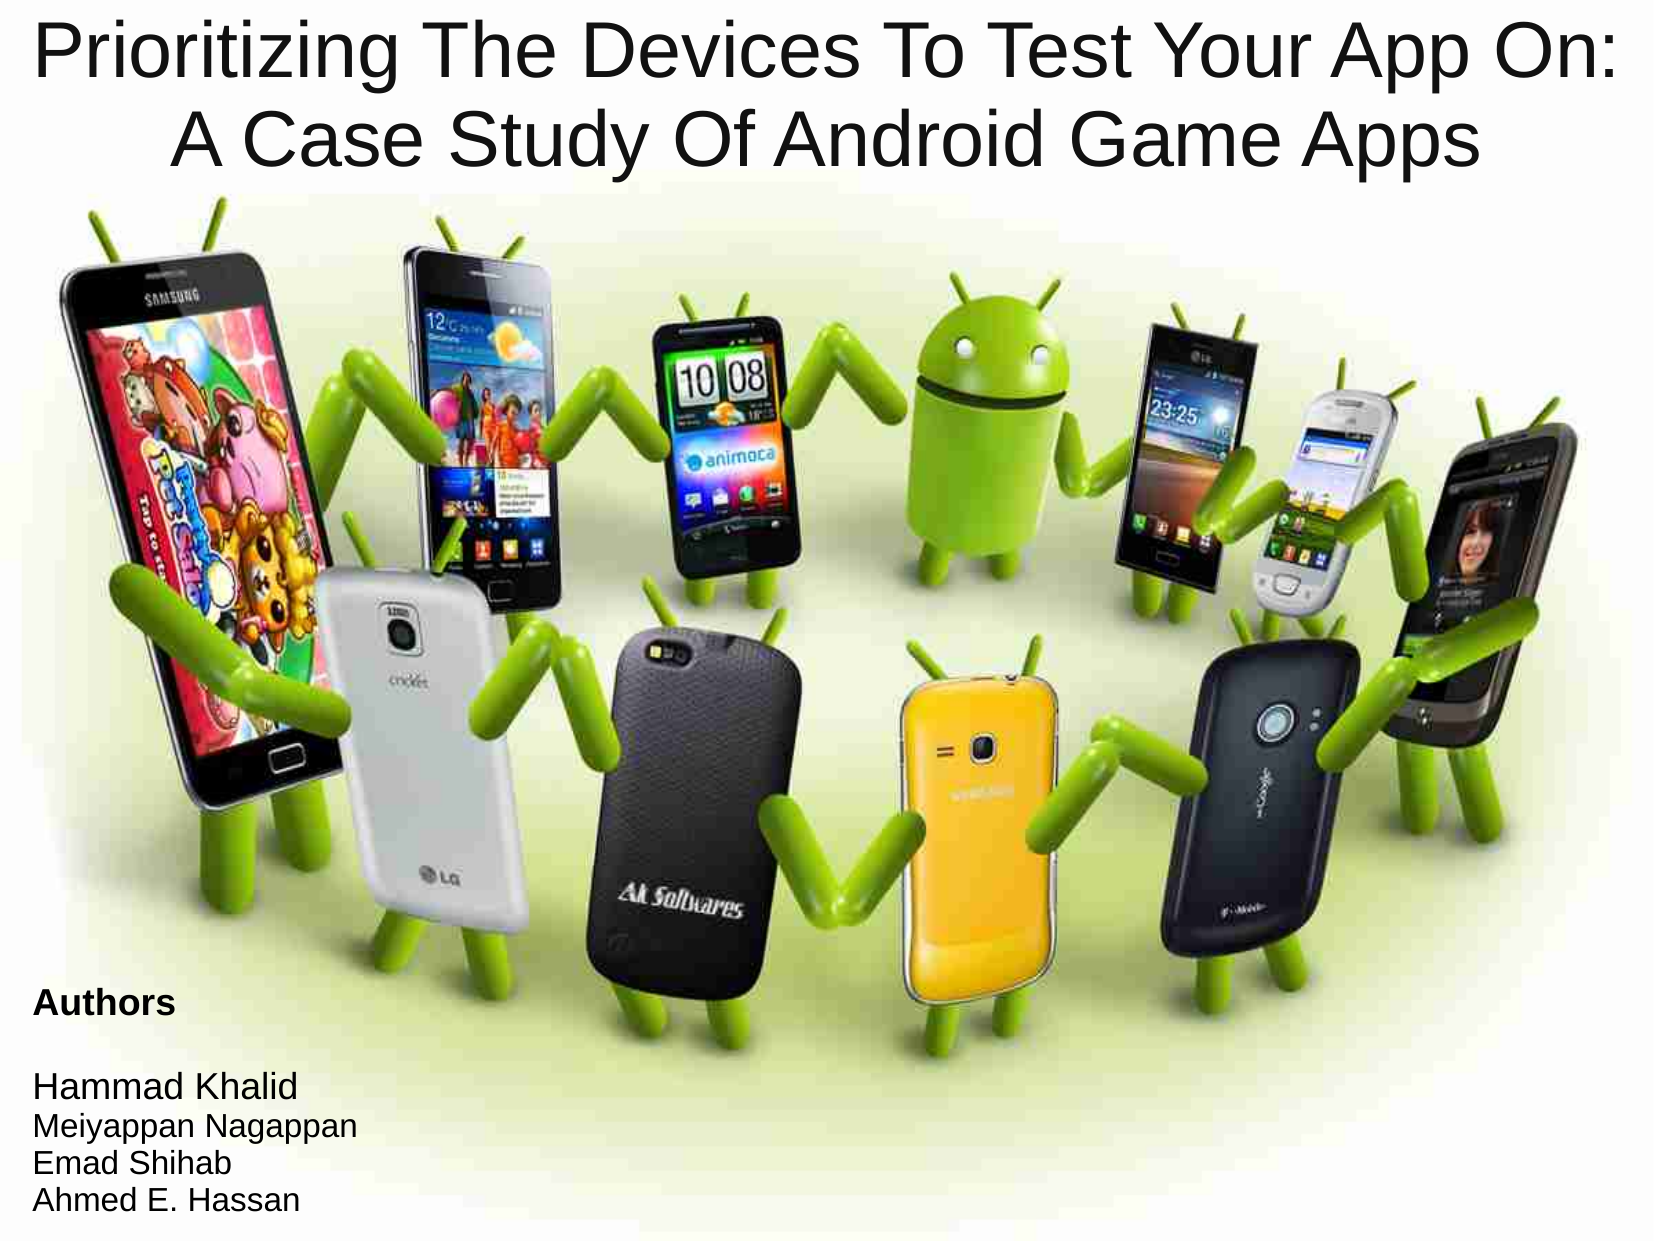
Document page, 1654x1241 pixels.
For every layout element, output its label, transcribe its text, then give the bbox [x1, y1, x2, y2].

picture [0, 0, 1654, 1241]
title Prioritizing The Devices To Test Your App On: A Case Study Of Android Game Apps [11, 5, 1642, 184]
text_box Authors Hammad Khalid Meiyappan Nagappan Emad Shihab Ahmed E. Hassan [17, 974, 408, 1228]
